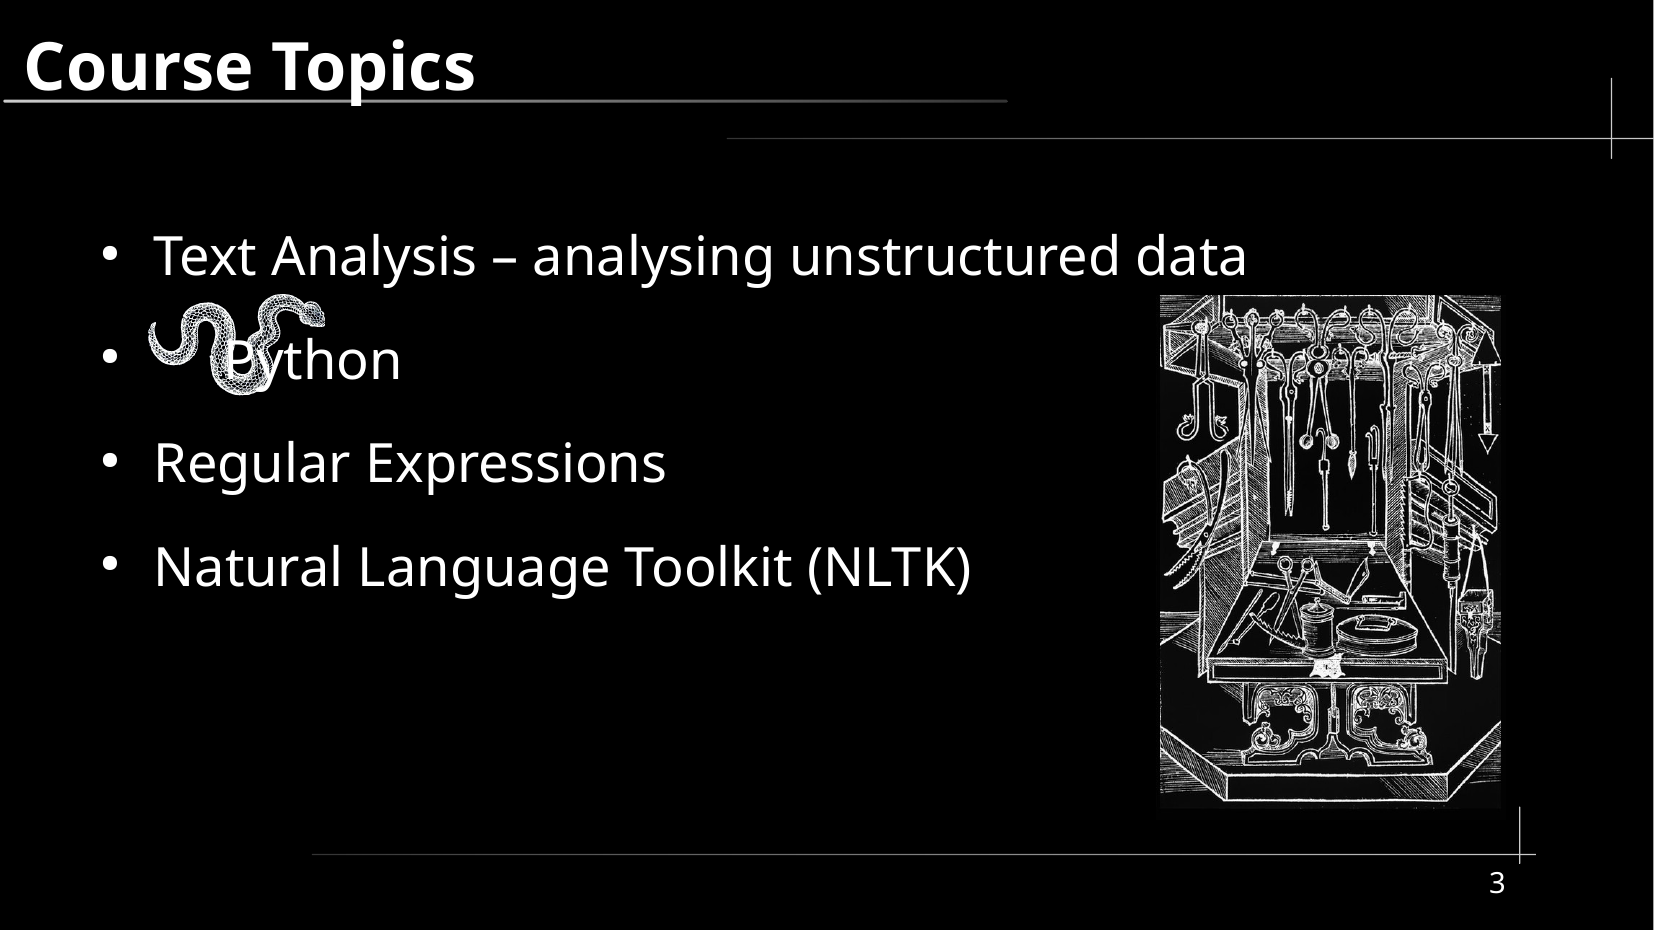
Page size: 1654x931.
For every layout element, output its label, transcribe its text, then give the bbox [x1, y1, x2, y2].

picture [1156, 295, 1506, 820]
title Course Topics [23, 11, 1589, 119]
list Text Analysis – analysing unstructured data Python Regular Expressions Natural Language Toolkit (NLTK) [82, 217, 1571, 758]
